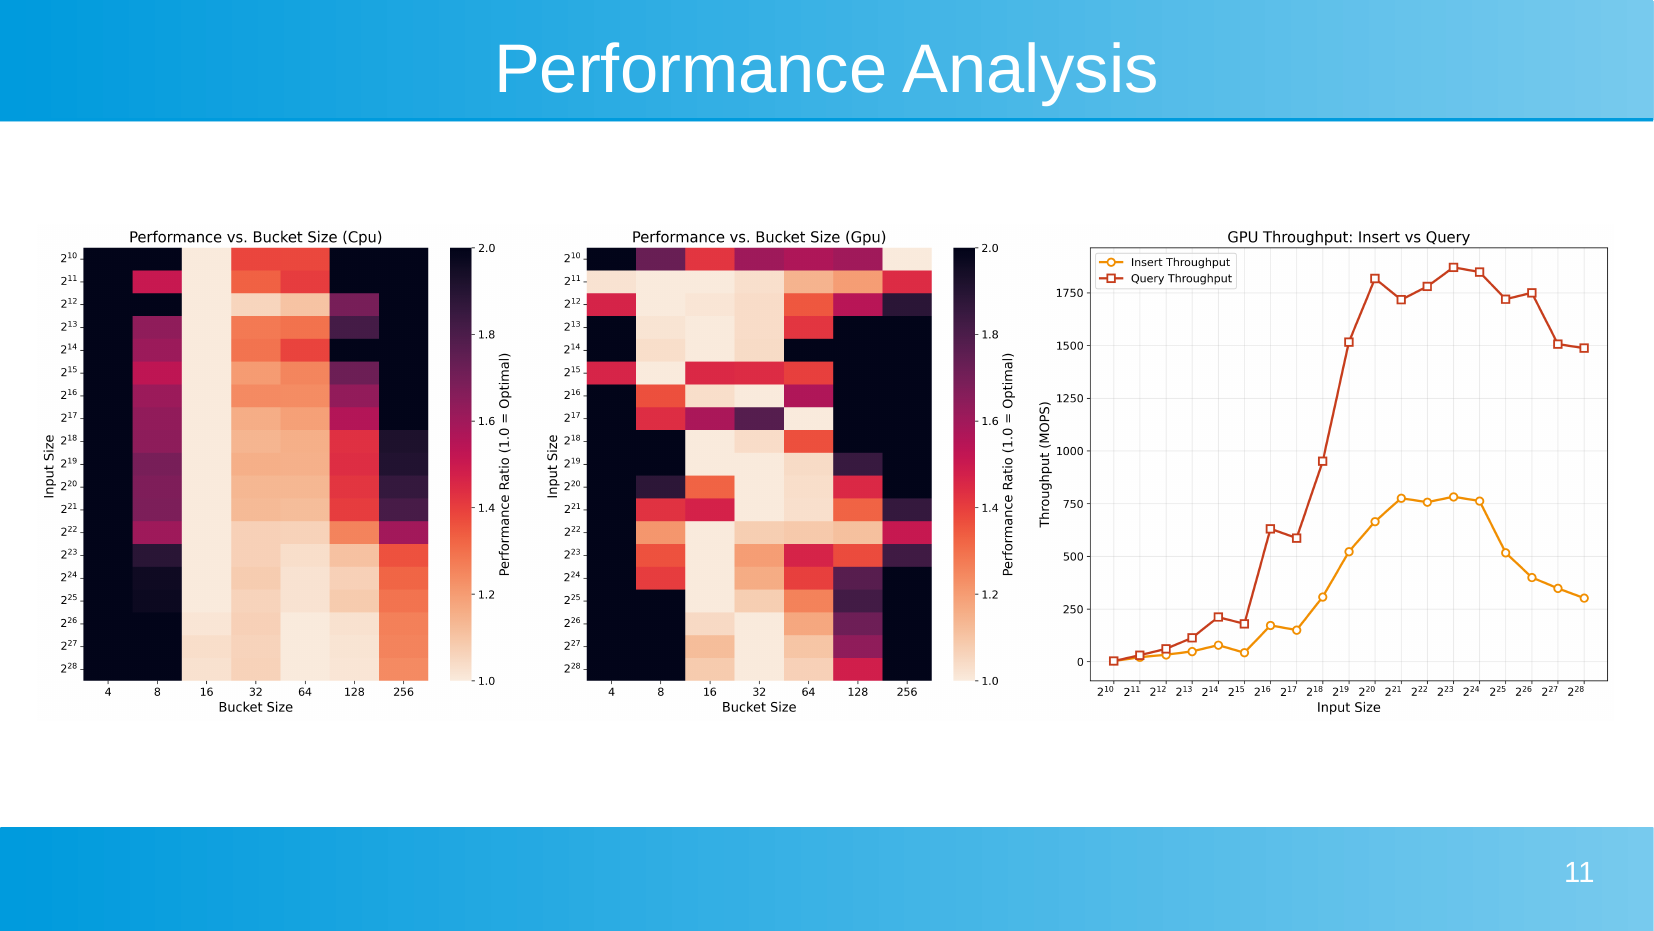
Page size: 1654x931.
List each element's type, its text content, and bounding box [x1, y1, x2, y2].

picture [37, 224, 1614, 721]
title Performance Analysis [59, 29, 1595, 108]
